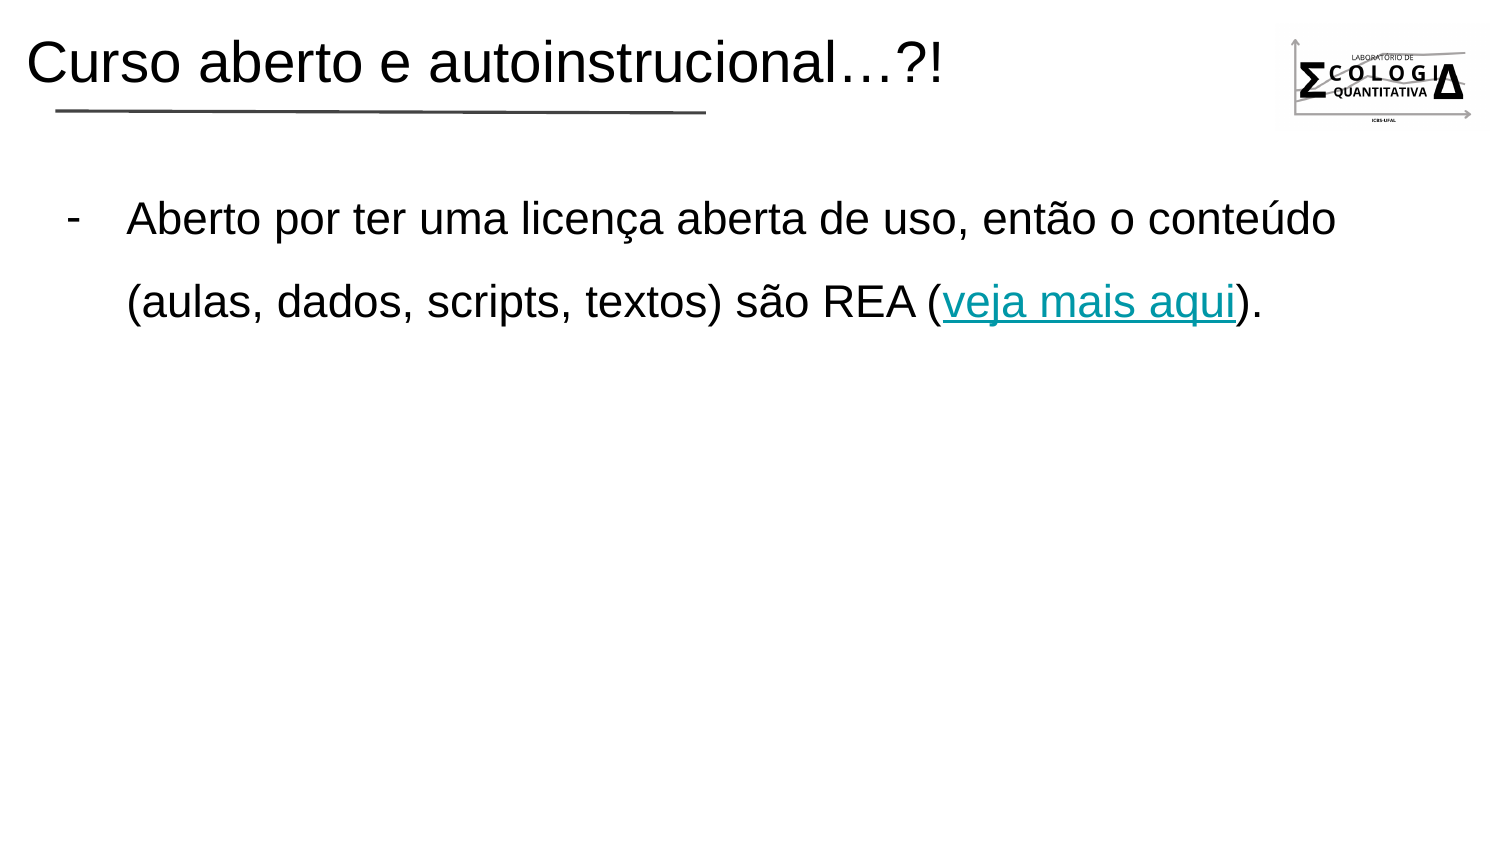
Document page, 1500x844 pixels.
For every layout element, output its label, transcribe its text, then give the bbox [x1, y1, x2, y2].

picture [1275, 23, 1490, 131]
text_box Aberto por ter uma licença aberta de uso, então o conteúdo (aulas, dados, scripts, textos) são REA (veja mais aqui). [36, 146, 1417, 566]
text_box Curso aberto e autoinstrucional…?! [11, 9, 1210, 117]
